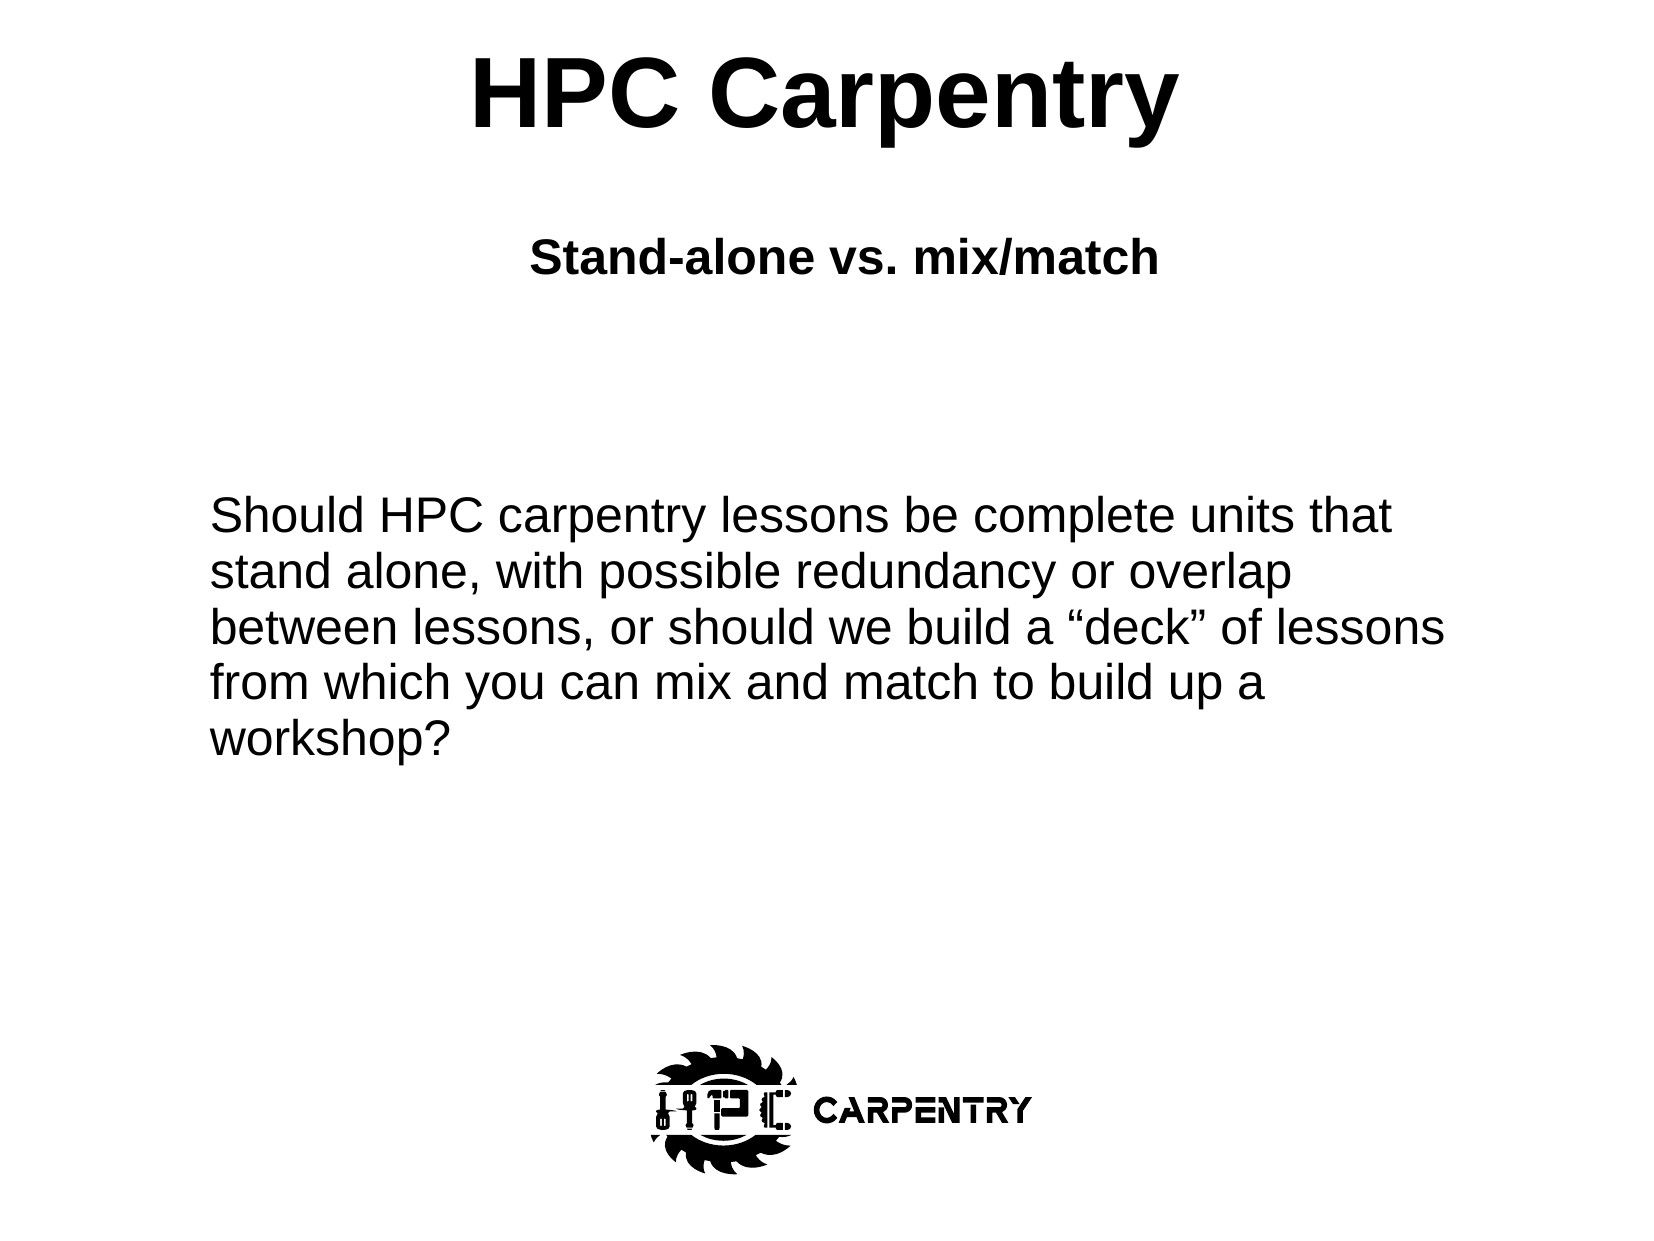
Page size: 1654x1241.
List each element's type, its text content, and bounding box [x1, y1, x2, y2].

text_box Should HPC carpentry lessons be complete units that stand alone, with possible redundancy or overlap between lessons, or should we build a “deck” of lessons from which you can mix and match to build up a workshop? [195, 480, 1471, 774]
picture [586, 1012, 1097, 1210]
text_box Stand-alone vs. mix/match [177, 221, 1513, 293]
text_box HPC Carpentry [45, 30, 1606, 166]
